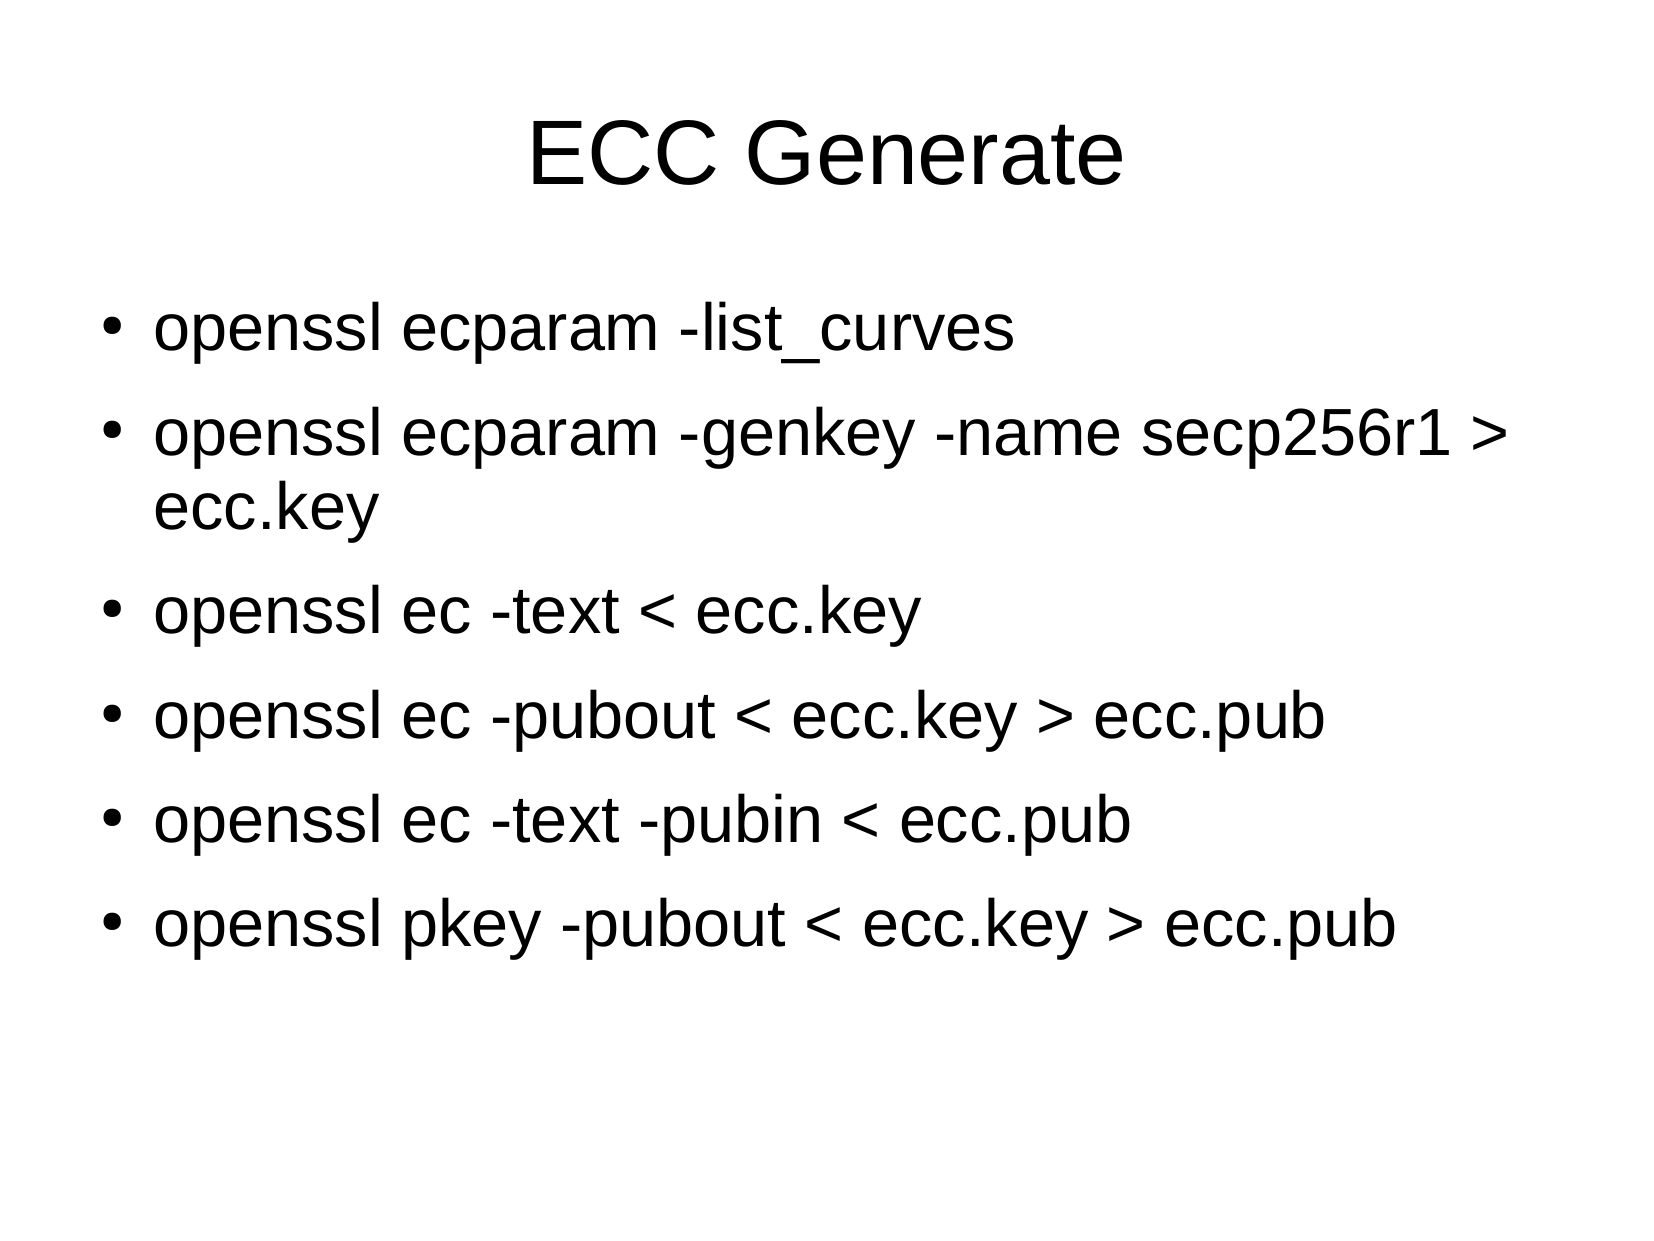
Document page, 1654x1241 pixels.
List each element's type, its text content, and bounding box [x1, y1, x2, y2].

list openssl ecparam -list_curves openssl ecparam -genkey -name secp256r1 > ecc.key openssl ec -text < ecc.key openssl ec -pubout < ecc.key > ecc.pub openssl ec -text -pubin < ecc.pub openssl pkey -pubout < ecc.key > ecc.pub [82, 290, 1571, 1010]
title ECC Generate [82, 49, 1571, 257]
